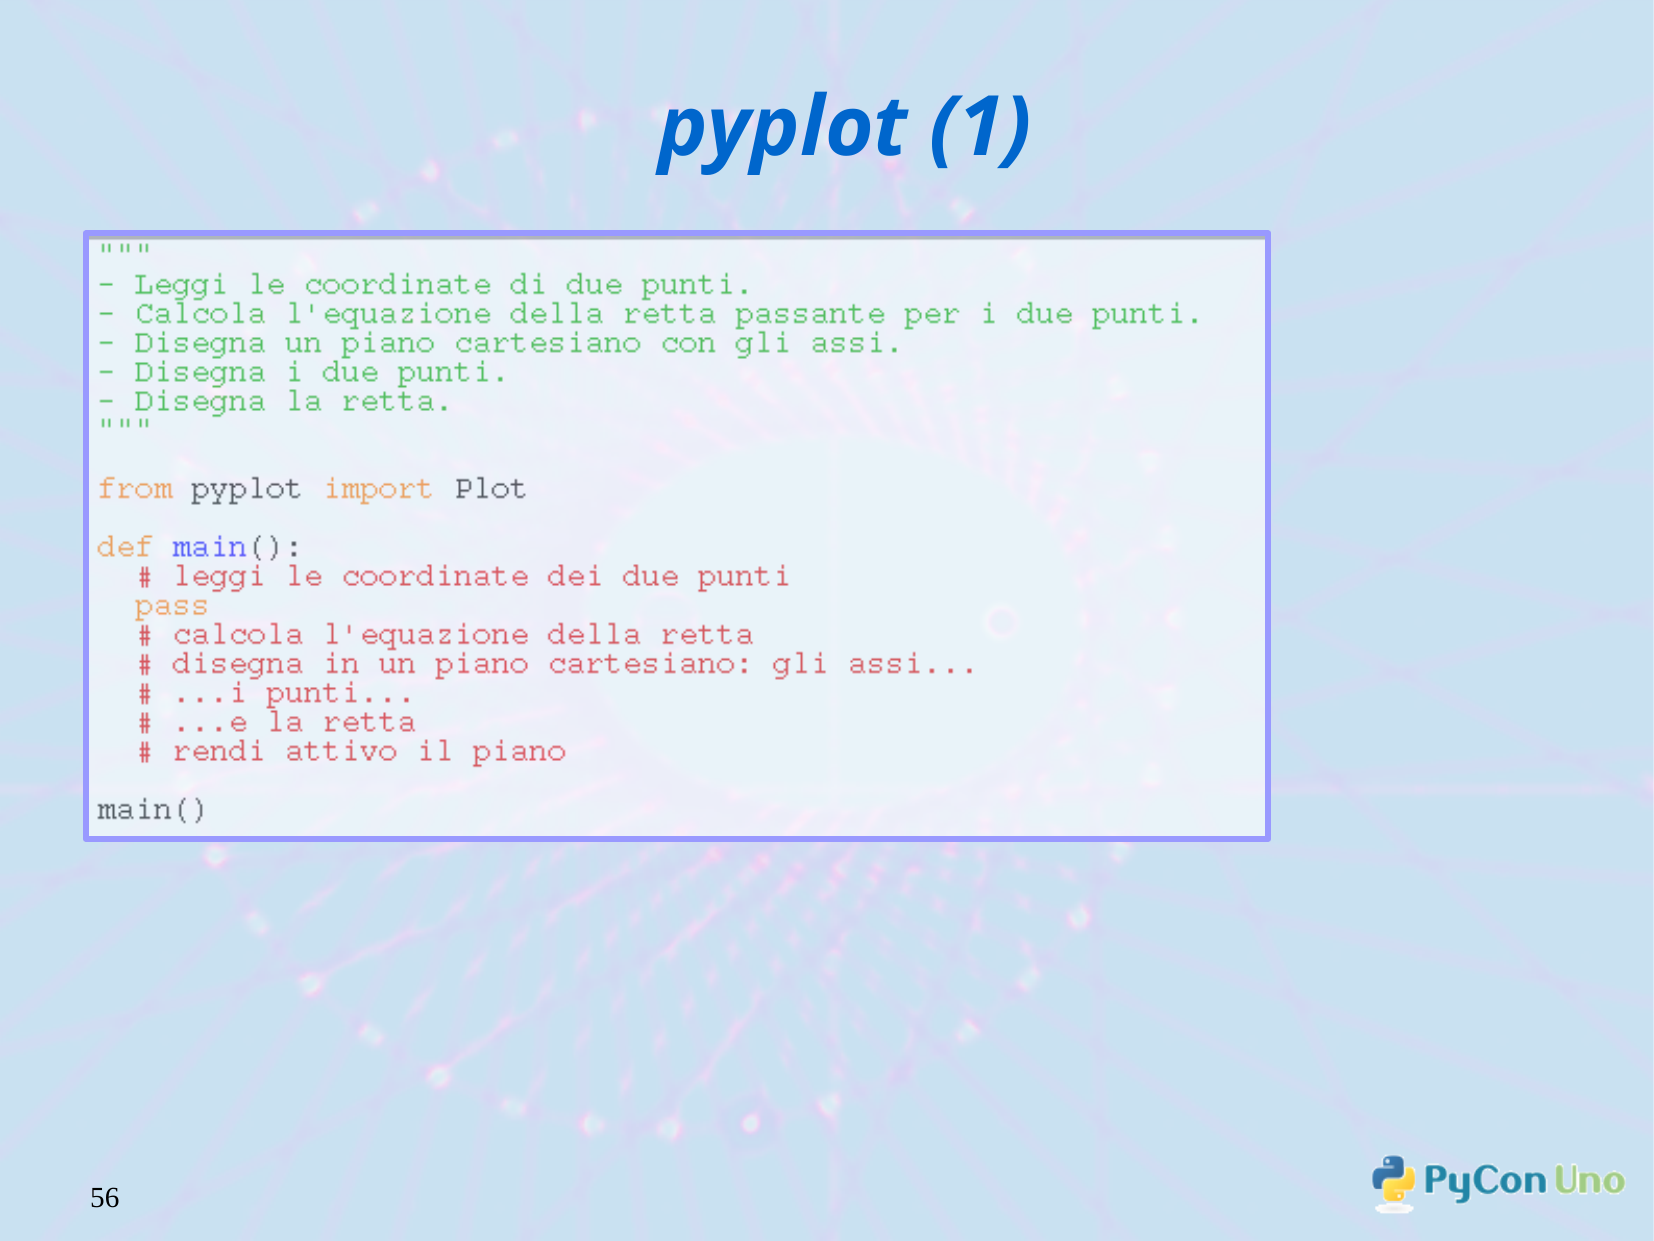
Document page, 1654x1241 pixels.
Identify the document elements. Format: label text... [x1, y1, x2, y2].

title pyplot (1) [139, 19, 1552, 227]
picture [0, 0, 1654, 1241]
